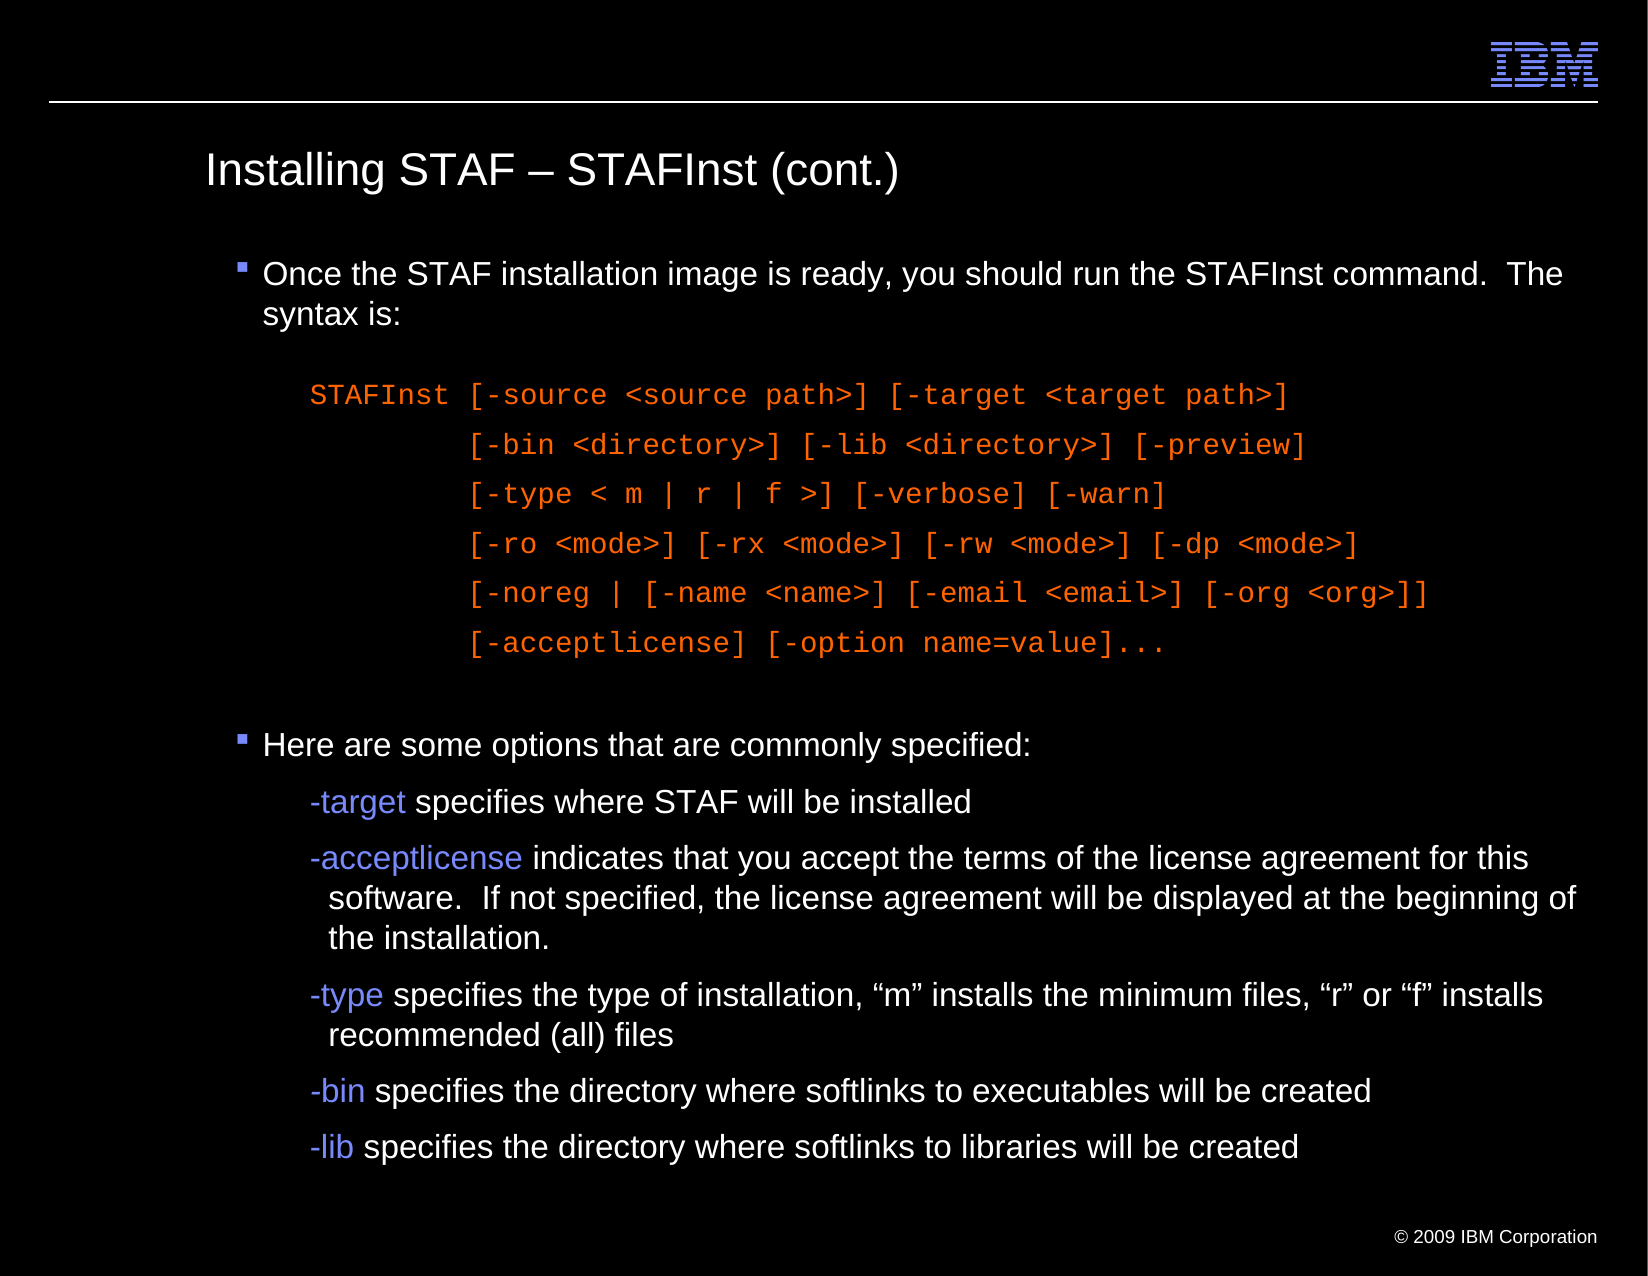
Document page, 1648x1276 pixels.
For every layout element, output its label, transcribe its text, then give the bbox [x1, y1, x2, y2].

title Installing STAF – STAFInst (cont.) [188, 137, 1648, 231]
picture [1491, 42, 1598, 87]
text_box Once the STAF installation image is ready, you should run the STAFInst command. The syntax is: STAFInst [-source <source path>] [-target <target path>] [-bin <directory>] [-lib <directory>] [-preview] [-type < m | r | f >] [-verbose] [-warn] [-ro <mode>] [-rx <mode>] [-rw <mode>] [-dp <mode>] [-noreg | [-name <name>] [-email <email>] [-org <org>]] [-acceptlicense] [-option name=value]... Here are some options that are commonly specified: -target specifies where STAF will be installed -acceptlicense indicates that you accept the terms of the license agreement for this software. If not specified, the license agreement will be displayed at the beginning of the installation. -type specifies the type of installation, “m” installs the minimum files, “r” or “f” installs recommended (all) files -bin specifies the directory where softlinks to executables will be created -lib specifies the directory where softlinks to libraries will be created [235, 252, 1599, 1166]
